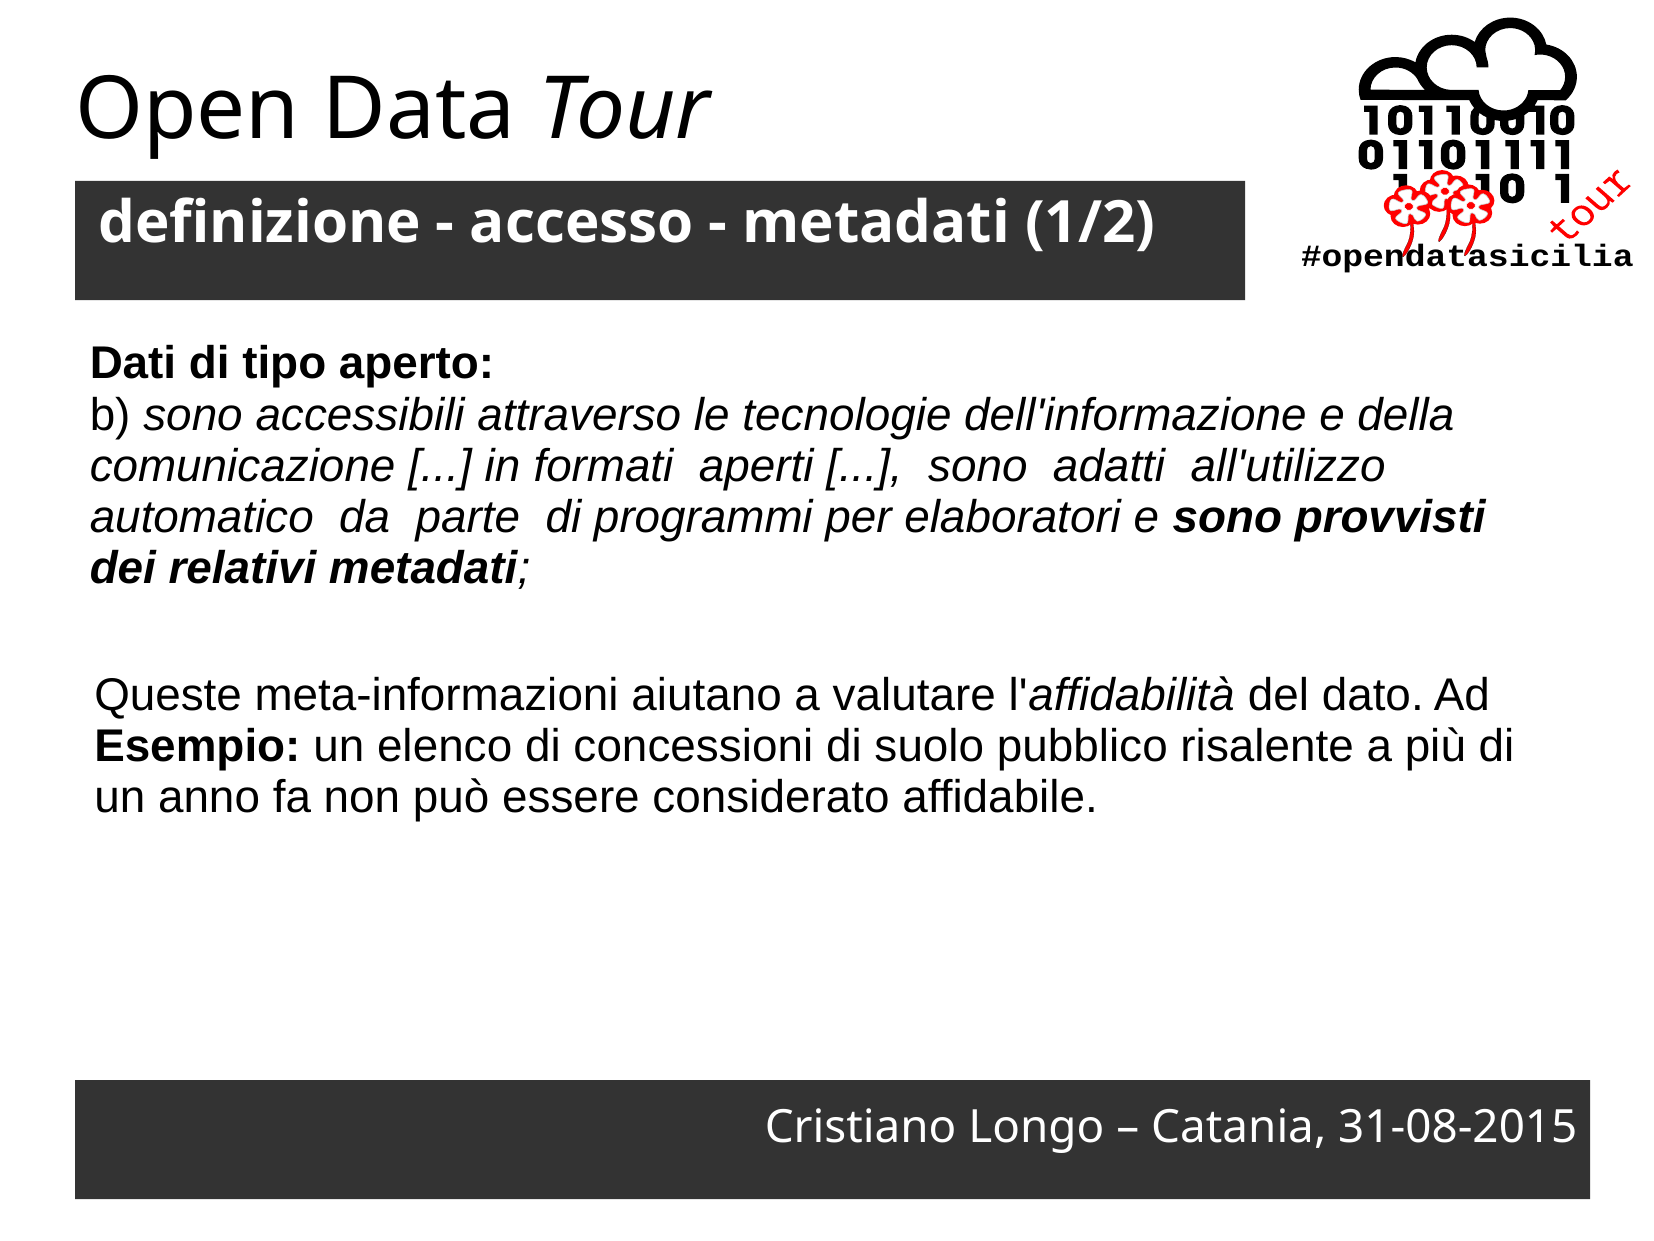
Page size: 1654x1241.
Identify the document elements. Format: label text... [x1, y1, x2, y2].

list Cristiano Longo – Catania, 31-08-2015 [75, 1080, 1591, 1200]
text_box Queste meta-informazioni aiutano a valutare l'affidabilità del dato. Ad Esempio: un elenco di concessioni di suolo pubblico risalente a più di un anno fa non può essere considerato affidabile. [79, 661, 1580, 830]
picture [1302, 17, 1633, 273]
list Open Data Tour [75, 45, 1246, 165]
list definizione - accesso - metadati (1/2) [75, 180, 1246, 301]
text_box Dati di tipo aperto: b) sono accessibili attraverso le tecnologie dell'informazione e della comunicazione [...] in formati aperti [...], sono adatti all'utilizzo automatico da parte di programmi per elaboratori e sono provvisti dei relativi metadati; [75, 330, 1561, 602]
